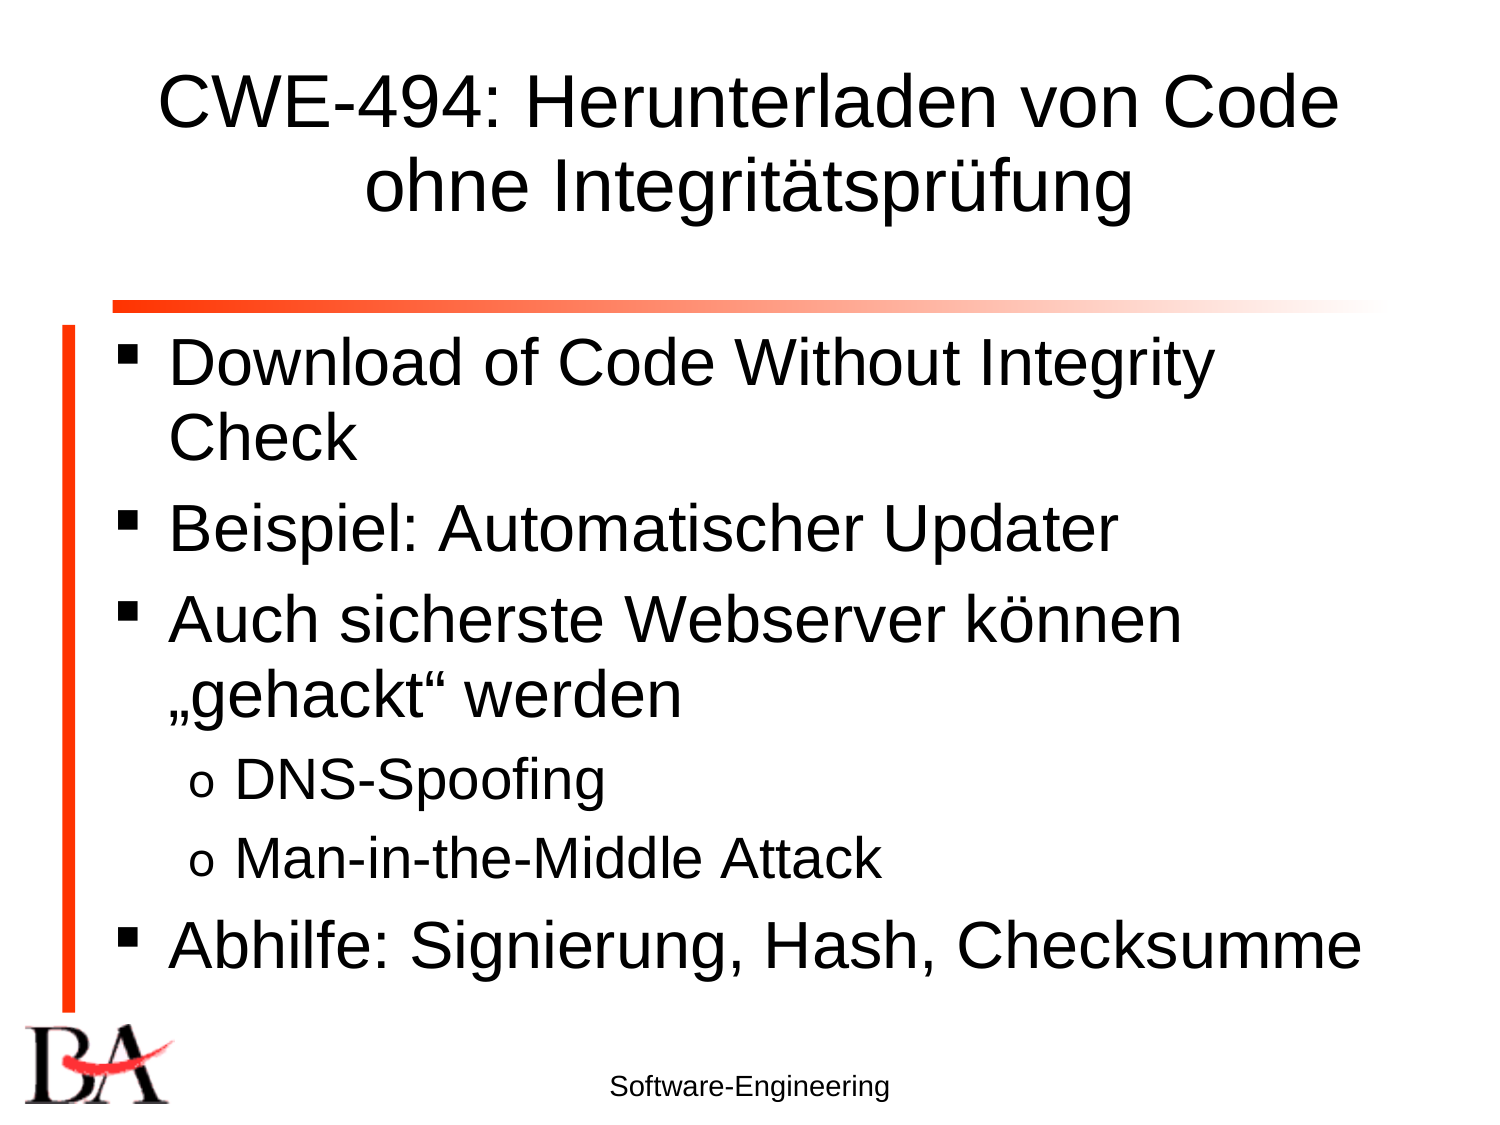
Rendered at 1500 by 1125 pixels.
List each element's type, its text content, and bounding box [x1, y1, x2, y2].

list Download of Code Without Integrity Check Beispiel: Automatischer Updater Auch sicherste Webserver können „gehackt“ werden DNS-Spoofing Man-in-the-Middle Attack Abhilfe: Signierung, Hash, Checksumme [112, 324, 1388, 1036]
picture [24, 1024, 175, 1104]
title CWE-494: Herunterladen von Code ohne Integritätsprüfung [112, 28, 1388, 259]
